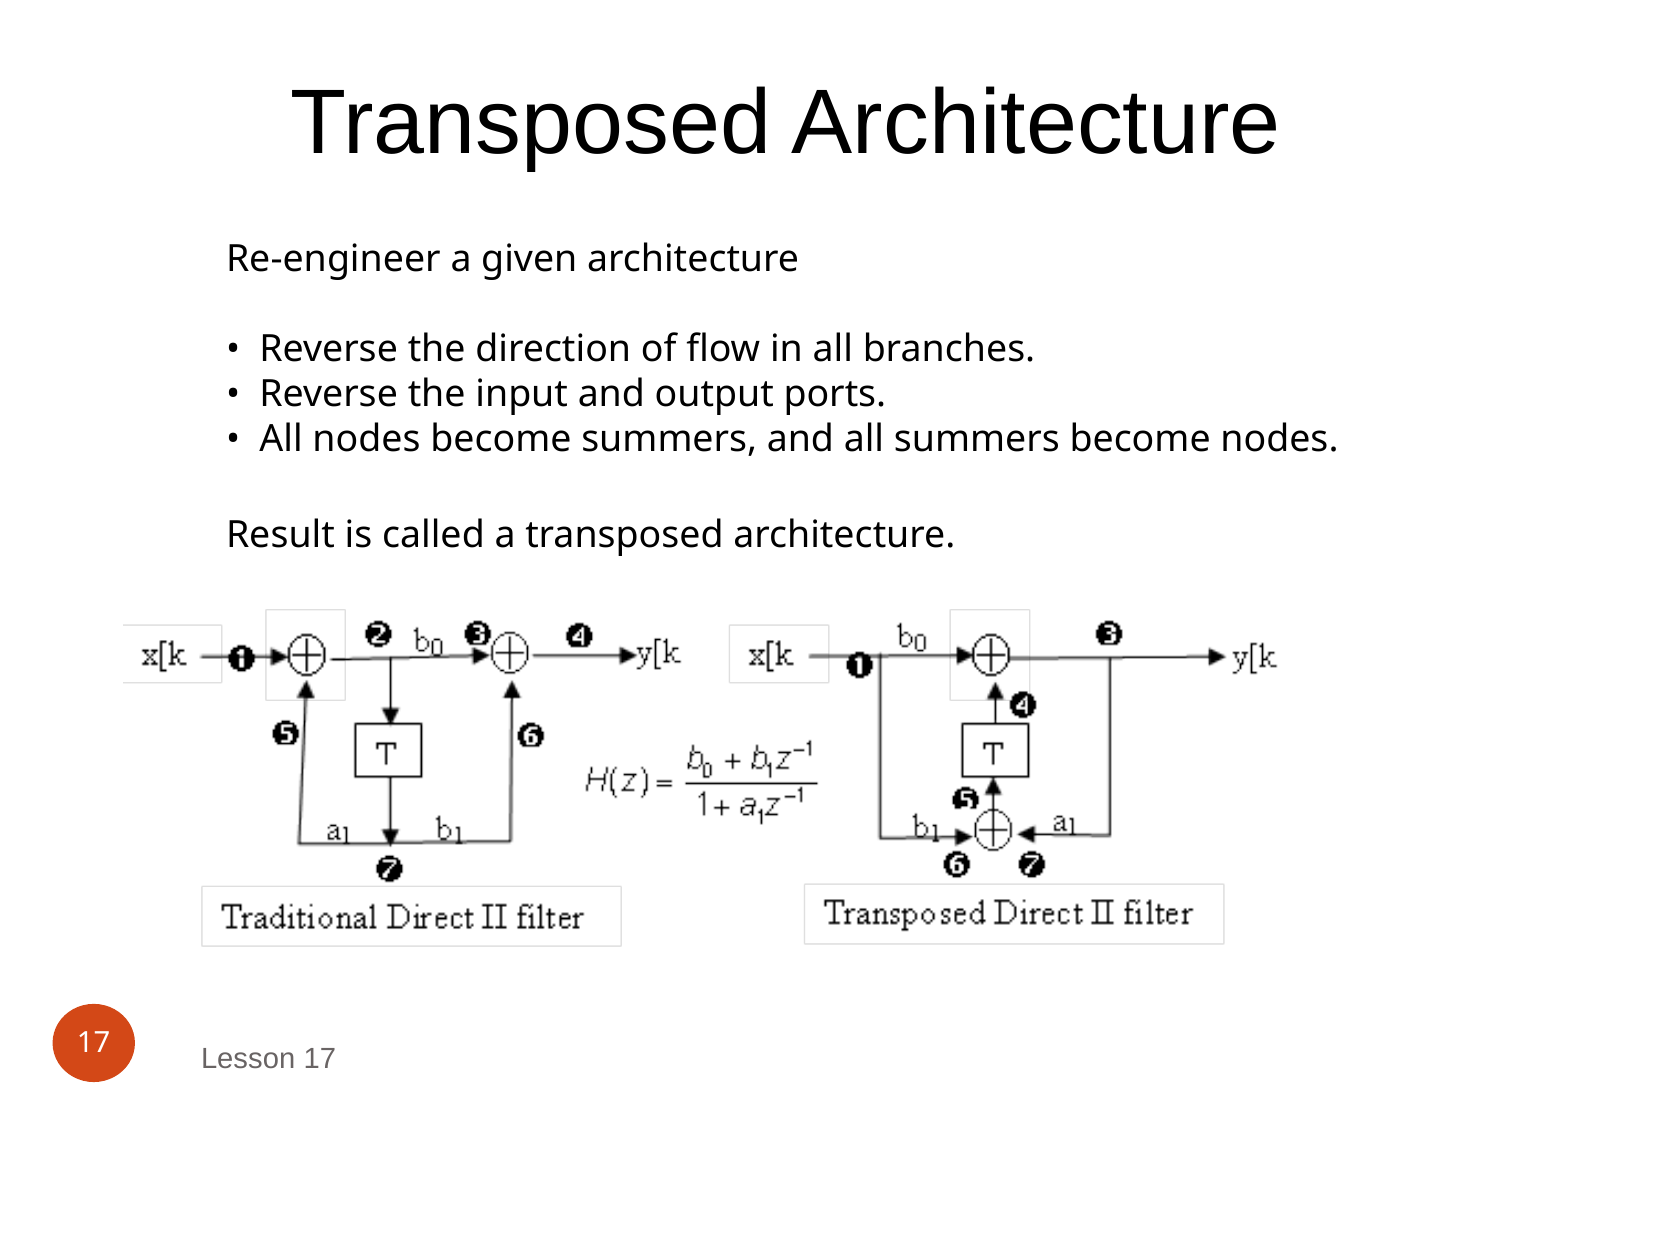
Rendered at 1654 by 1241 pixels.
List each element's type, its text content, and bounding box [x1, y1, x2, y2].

picture [123, 608, 1315, 949]
text_box <number> [52, 1003, 135, 1083]
title Transposed Architecture [93, 0, 1444, 187]
text_box Re-engineer a given architecture Reverse the direction of flow in all branches. Reverse the input and output ports. All nodes become summers, and all summers become nodes. Result is called a transposed architecture. [211, 226, 1355, 608]
text_box [591, 127, 1367, 188]
text_box Lesson 17 [186, 1017, 662, 1096]
